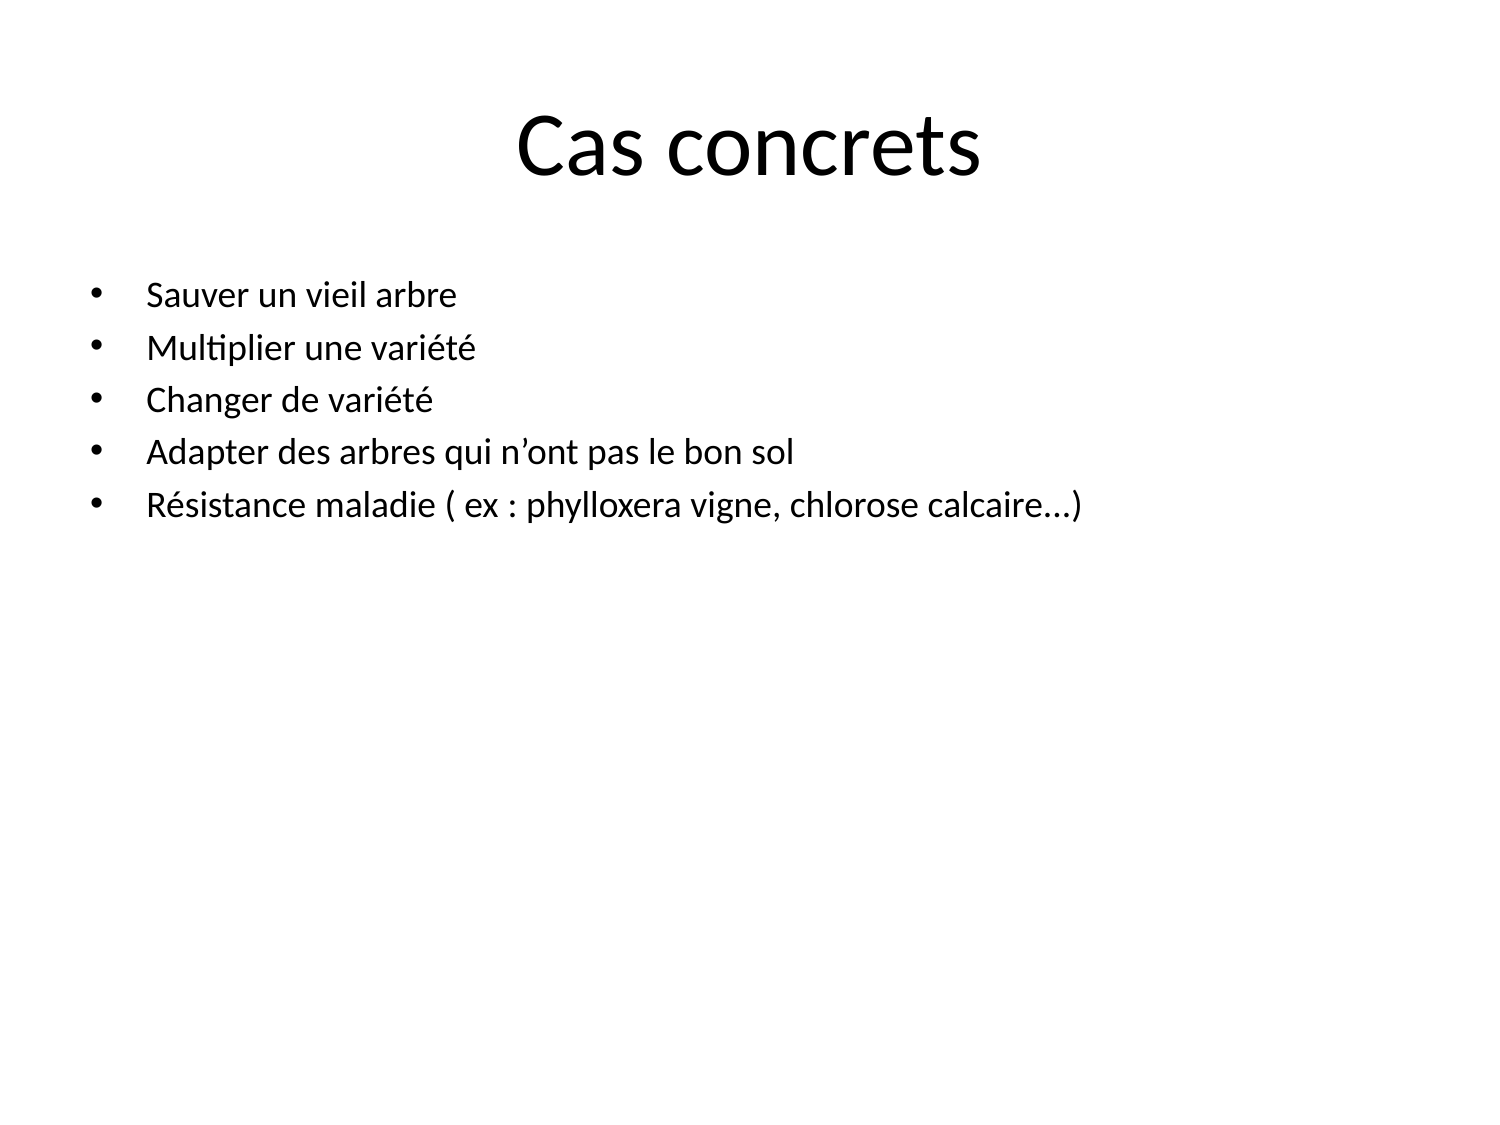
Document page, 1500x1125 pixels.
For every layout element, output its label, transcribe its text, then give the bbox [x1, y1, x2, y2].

list Sauver un vieil arbre Multiplier une variété Changer de variété Adapter des arbres qui n’ont pas le bon sol Résistance maladie ( ex : phylloxera vigne, chlorose calcaire...) [75, 262, 1425, 1005]
title Cas concrets [75, 45, 1425, 233]
